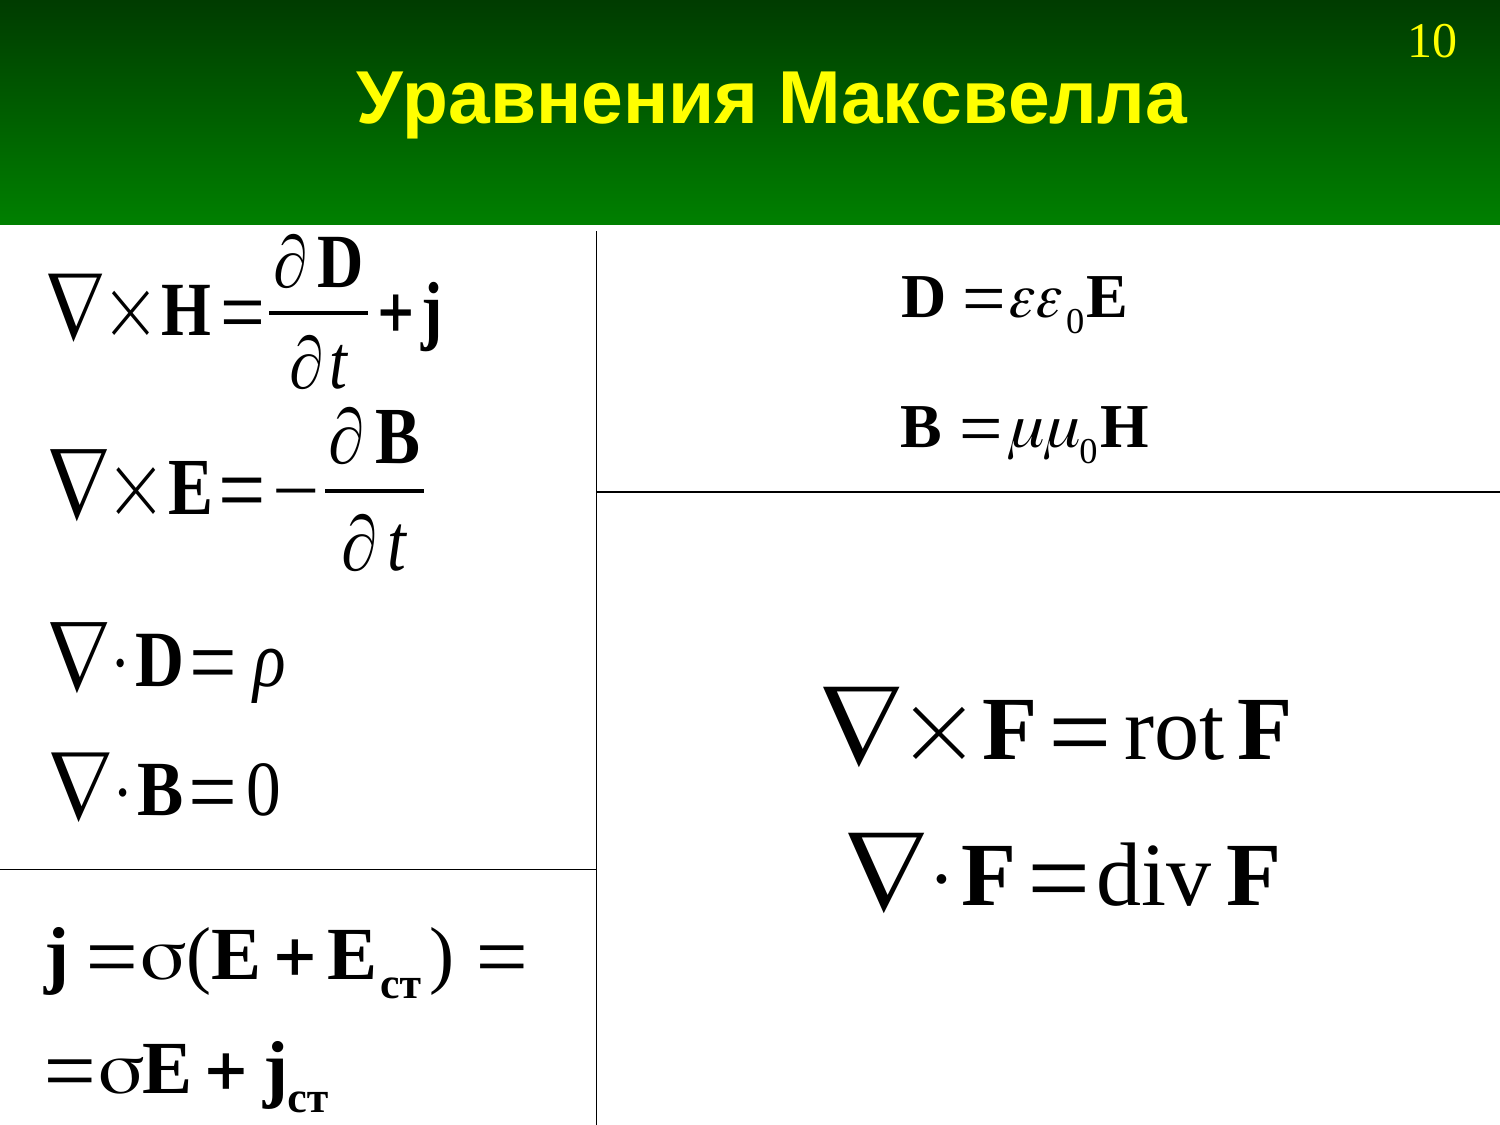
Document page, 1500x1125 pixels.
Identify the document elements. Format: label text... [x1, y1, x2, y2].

chart [29, 746, 298, 835]
chart [29, 904, 530, 1125]
chart [28, 220, 459, 587]
chart [891, 255, 1137, 350]
title Уравнения Максвелла [123, 0, 1399, 188]
chart [820, 826, 1309, 927]
chart [795, 680, 1319, 782]
chart [29, 616, 302, 706]
chart [891, 385, 1162, 480]
